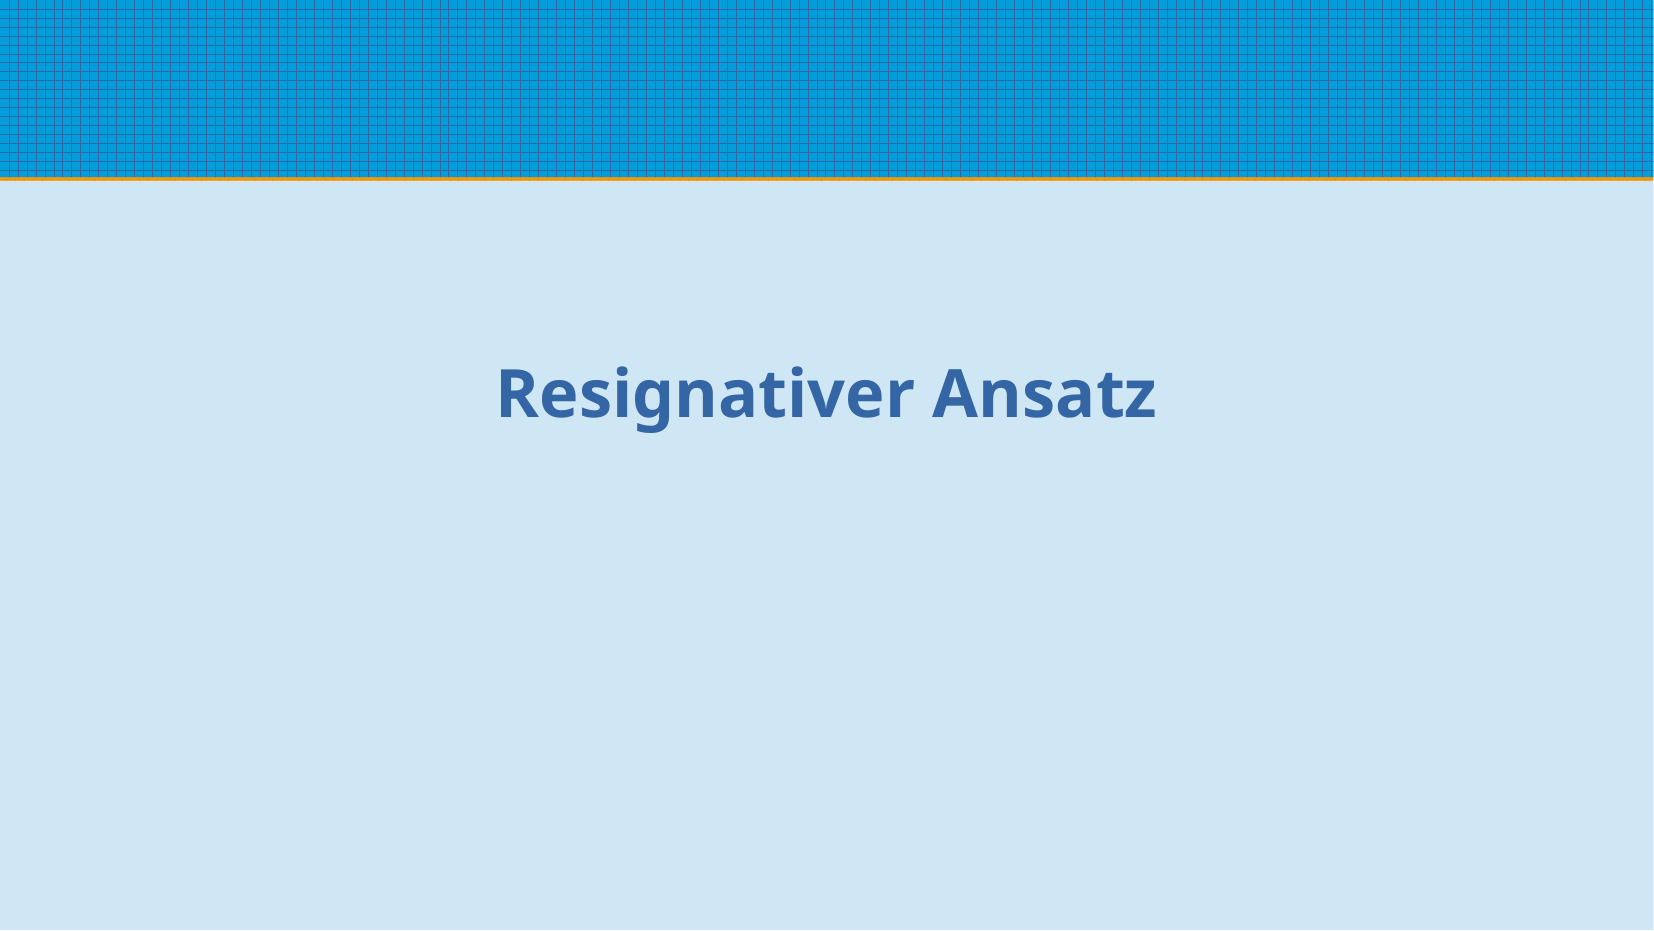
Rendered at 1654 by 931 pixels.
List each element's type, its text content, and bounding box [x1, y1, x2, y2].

subtitle Resignativer Ansatz [88, 14, 1565, 768]
